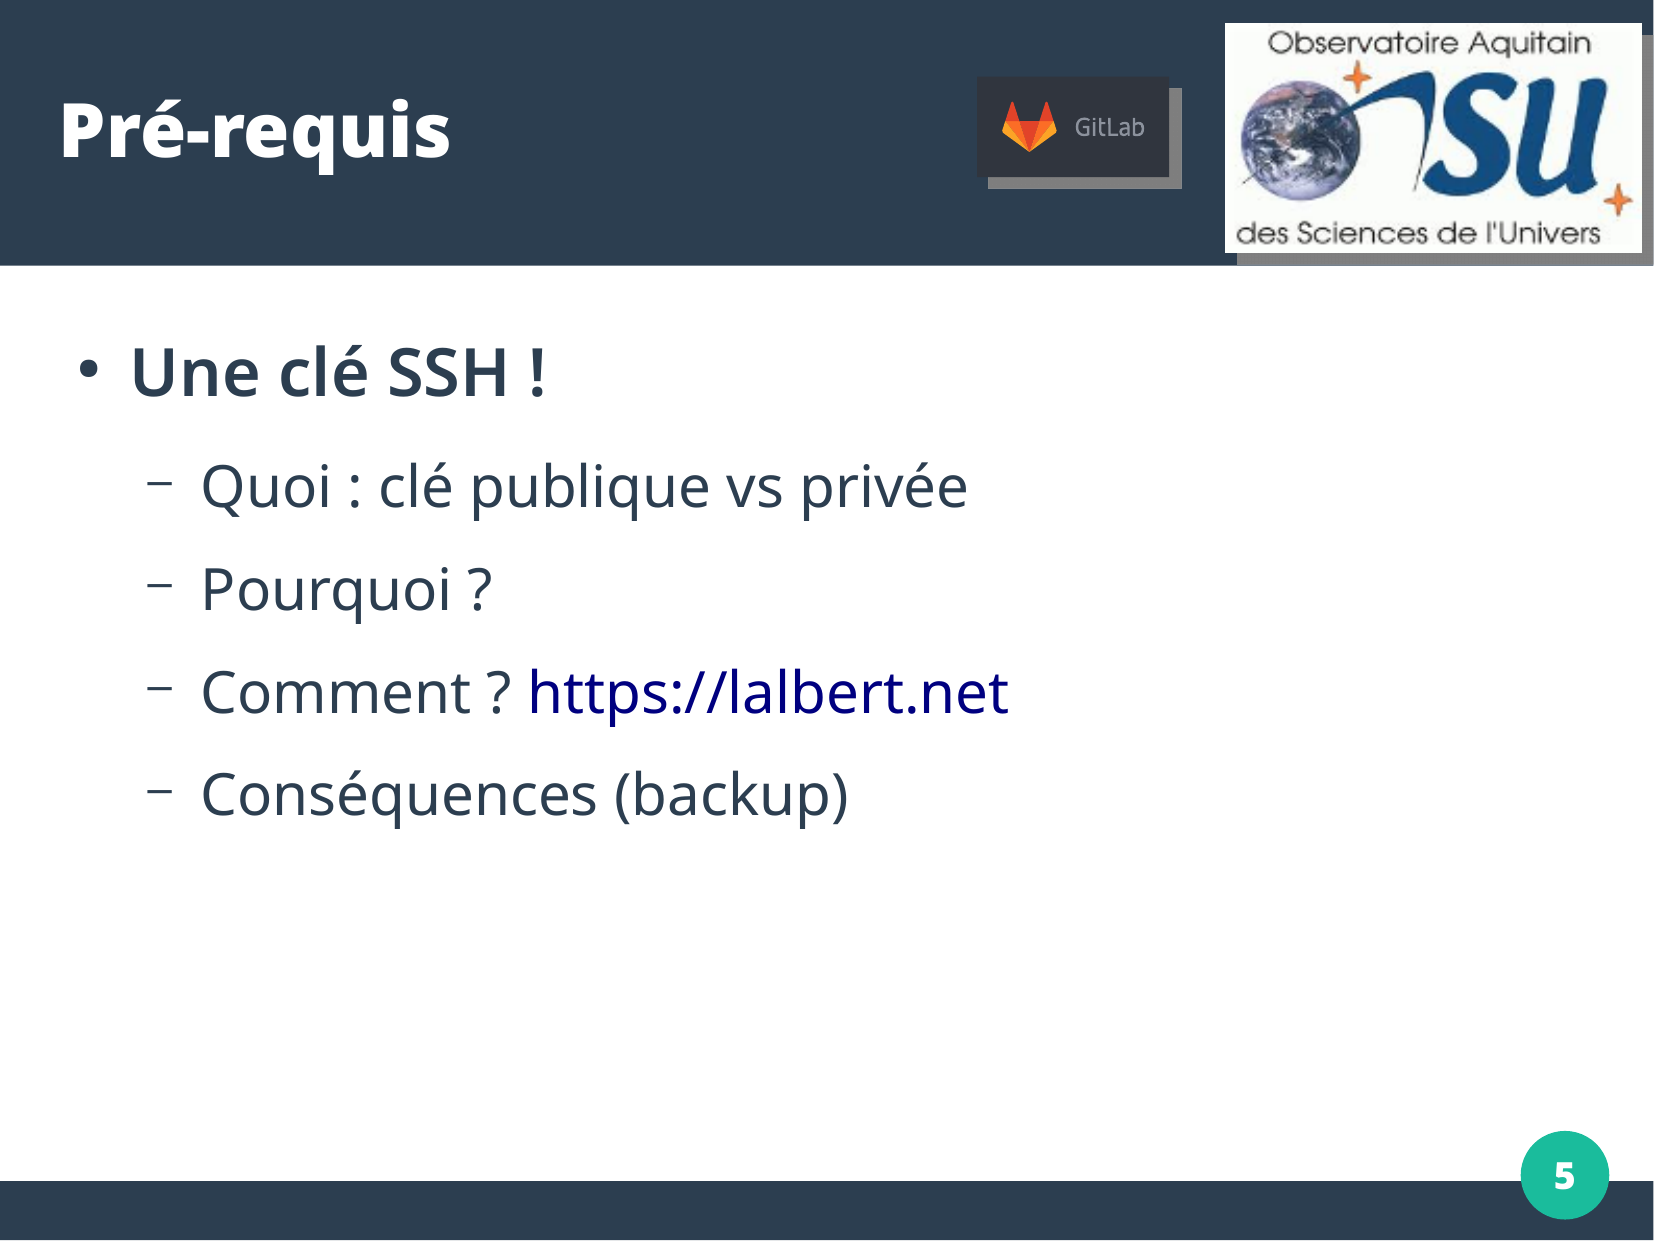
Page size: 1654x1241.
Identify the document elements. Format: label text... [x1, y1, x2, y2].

list Une clé SSH ! Quoi : clé publique vs privée Pourquoi ? Comment ? https://lalbert.net Conséquences (backup) [59, 324, 1595, 1152]
title Pré-requis [59, 49, 1595, 207]
picture [976, 76, 1170, 178]
picture [1225, 23, 1642, 253]
